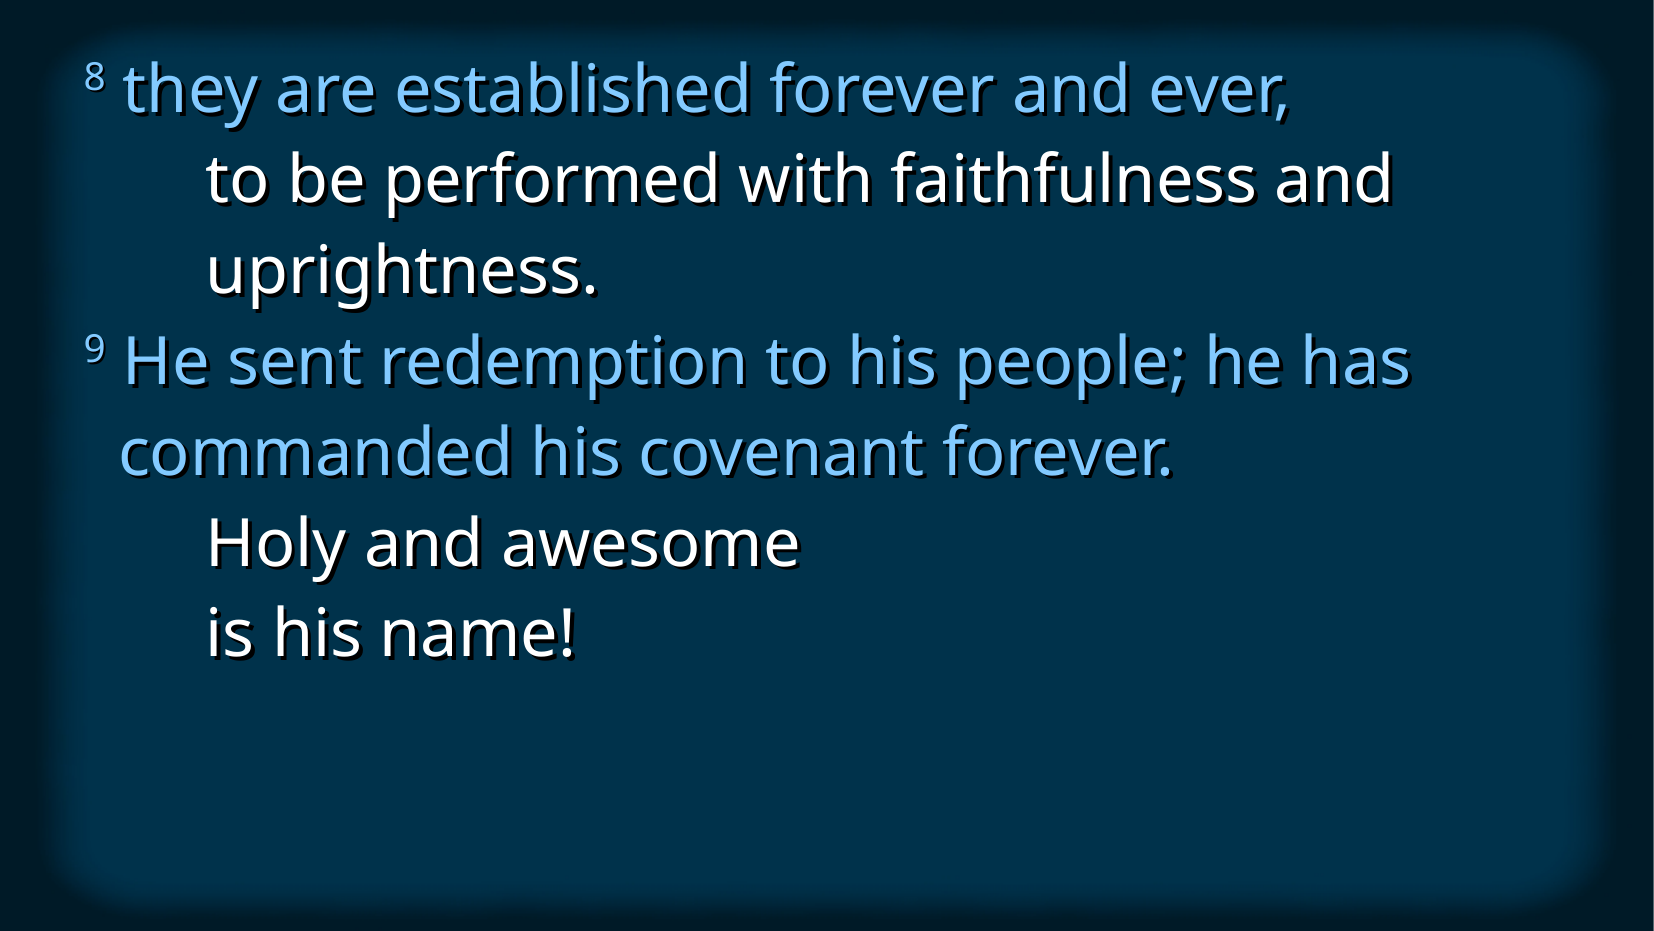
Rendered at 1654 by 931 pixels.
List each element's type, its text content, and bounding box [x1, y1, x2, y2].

text_box 8 they are established forever and ever, to be performed with faithfulness and uprightness. 9 He sent redemption to his people; he has commanded his covenant forever. Holy and awesome is his name! [68, 33, 1569, 670]
picture [0, 0, 1654, 931]
